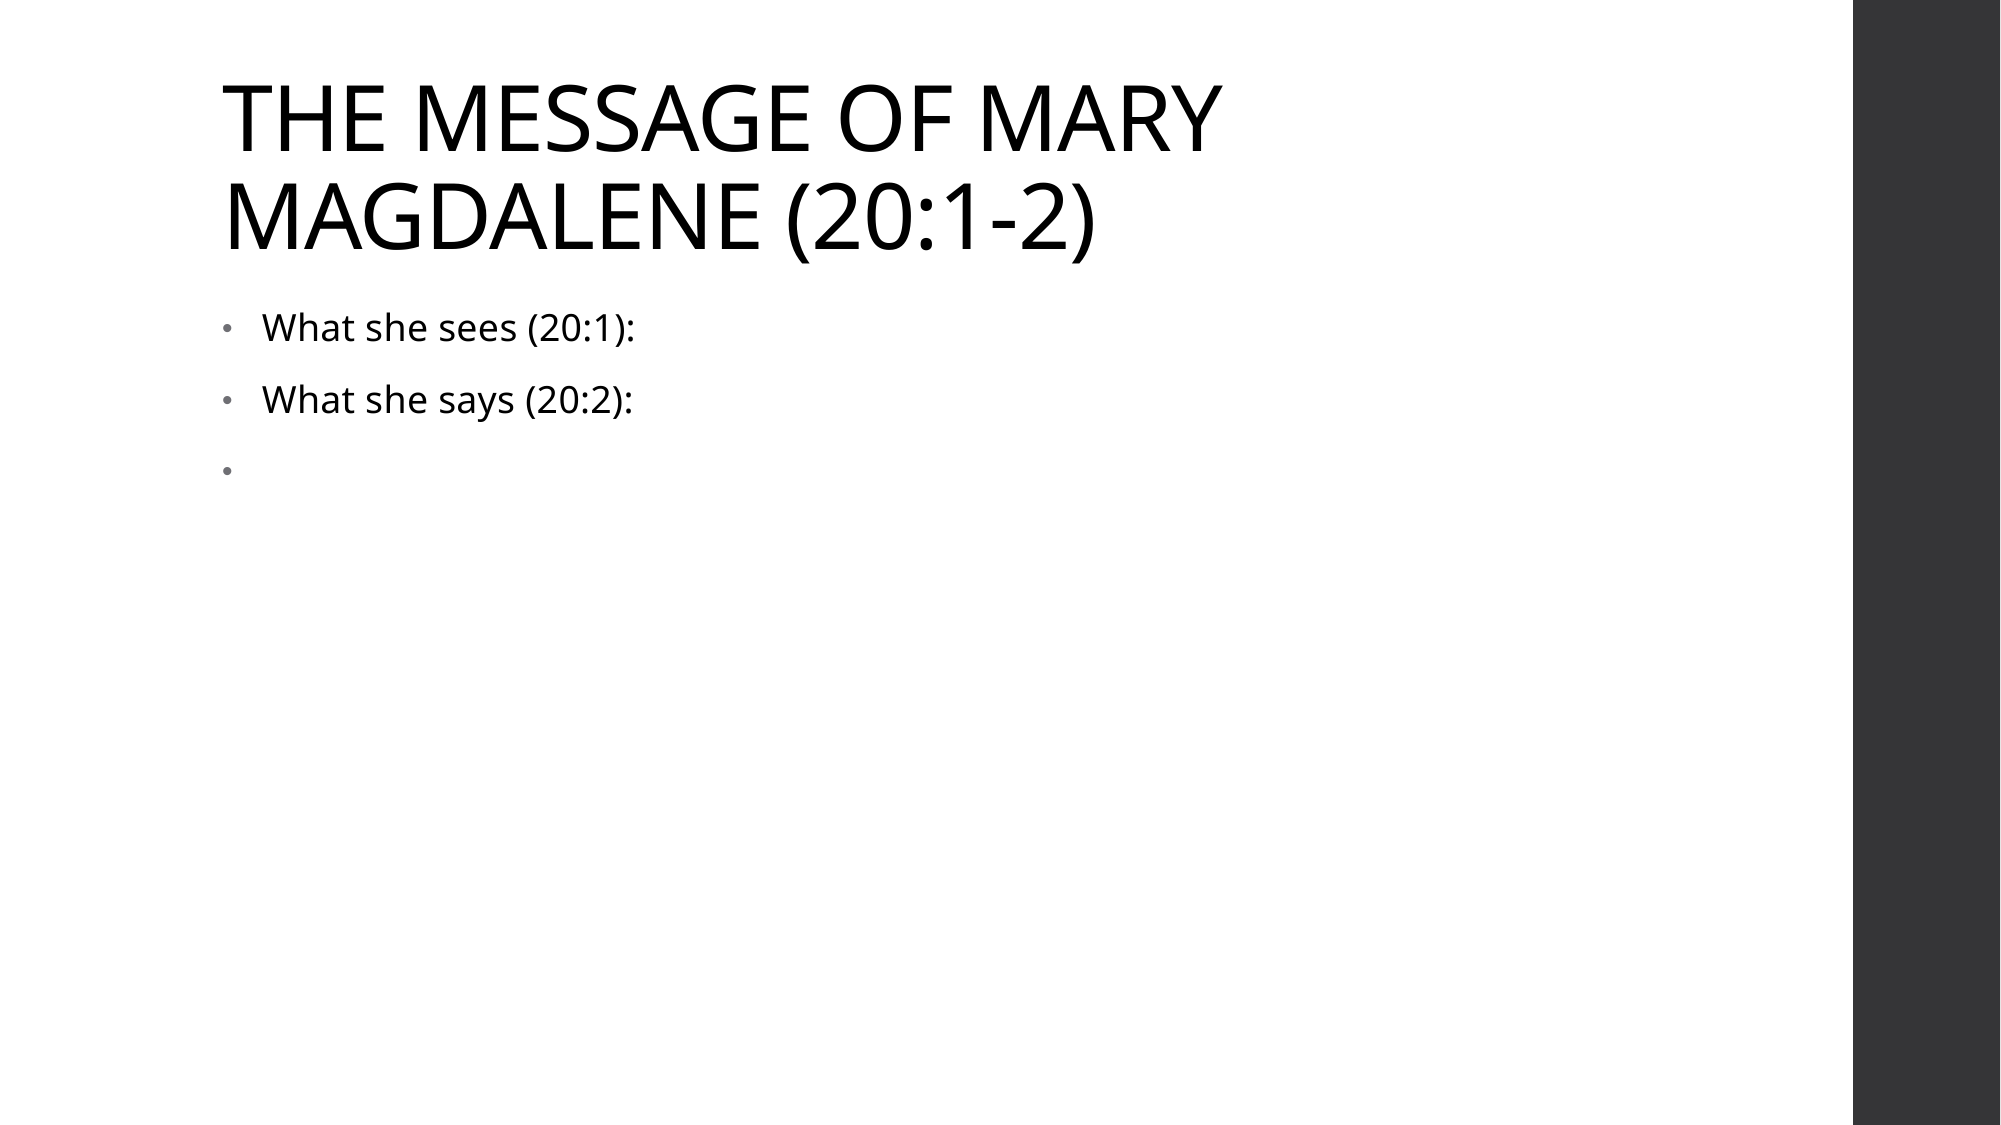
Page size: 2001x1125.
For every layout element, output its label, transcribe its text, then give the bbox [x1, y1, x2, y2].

title THE MESSAGE OF MARY MAGDALENE (20:1-2) [206, 60, 1797, 278]
list What she sees (20:1): What she says (20:2): [206, 299, 1617, 1014]
